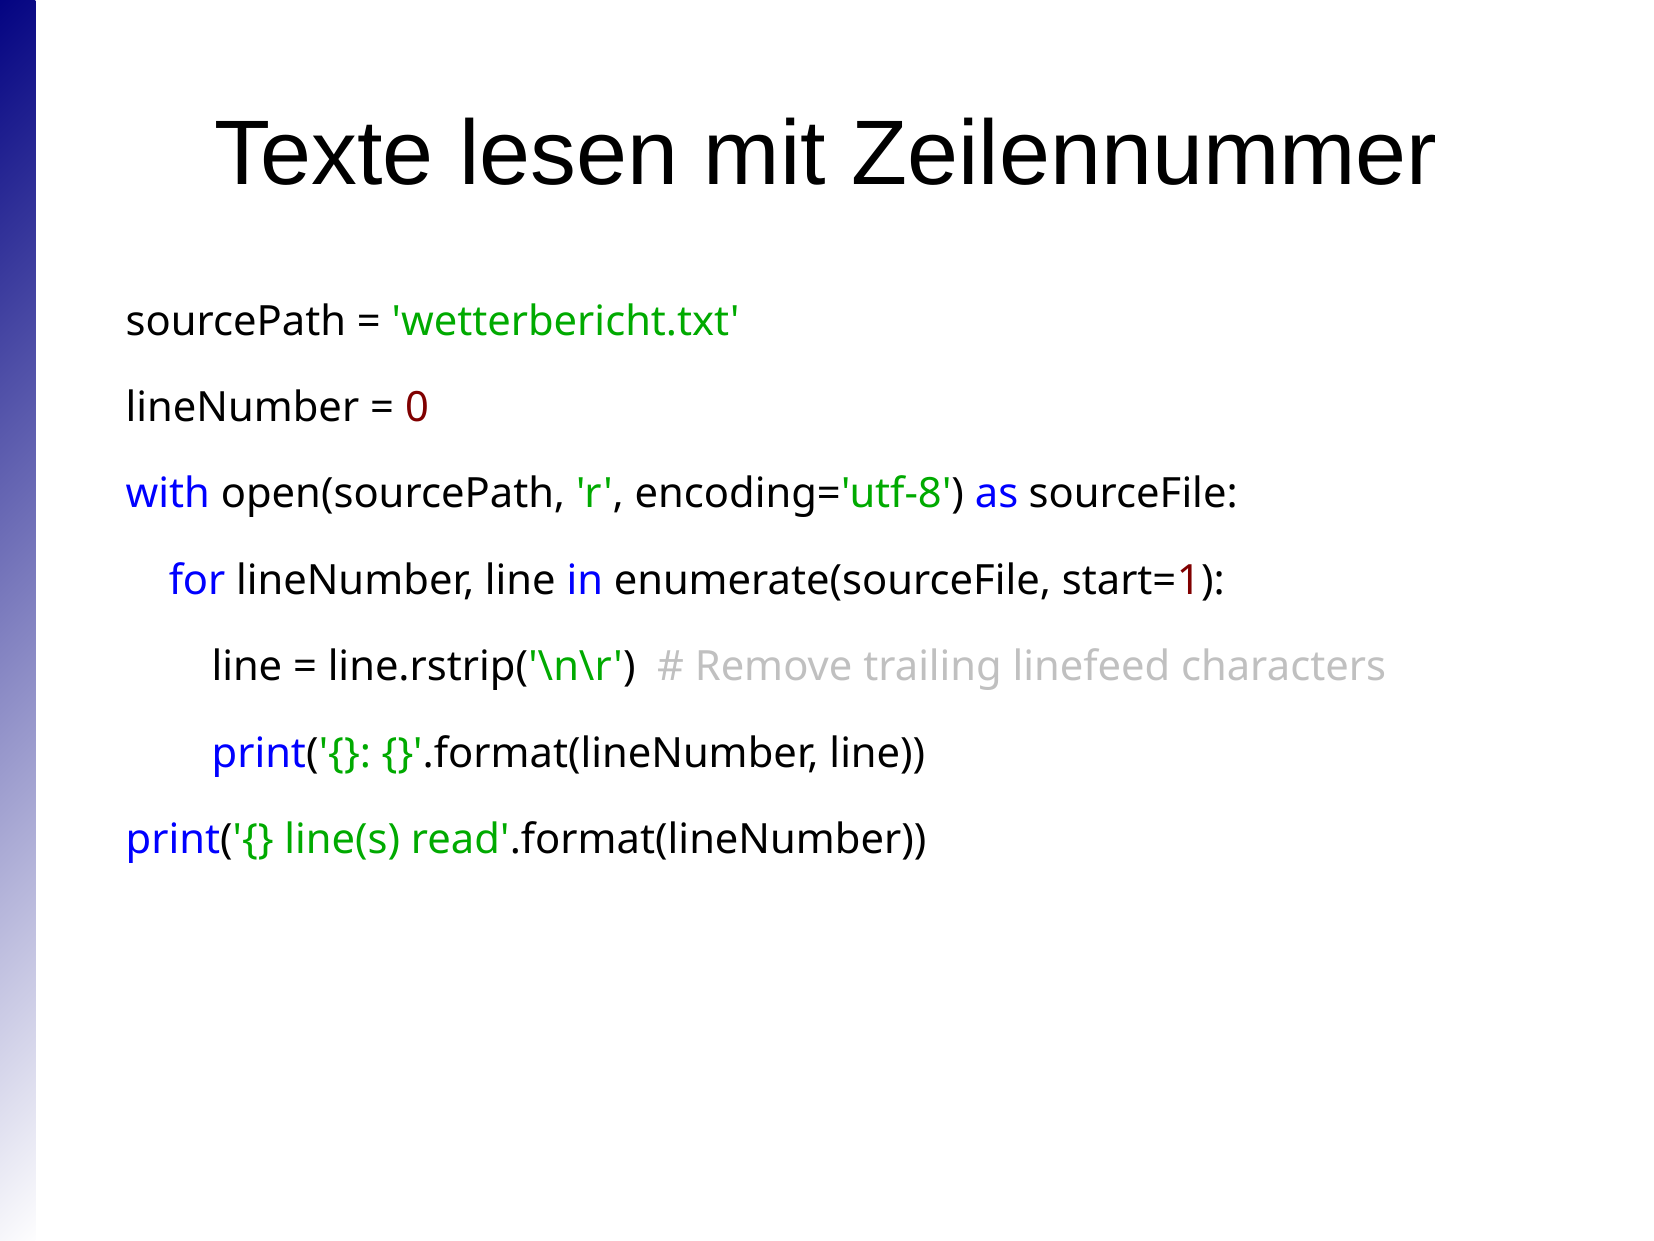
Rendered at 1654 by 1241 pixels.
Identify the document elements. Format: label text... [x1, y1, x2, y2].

title Texte lesen mit Zeilennummer [82, 49, 1571, 257]
list sourcePath = 'wetterbericht.txt' lineNumber = 0 with open(sourcePath, 'r', encoding='utf-8') as sourceFile: for lineNumber, line in enumerate(sourceFile, start=1): line = line.rstrip('\n\r') # Remove trailing linefeed characters print('{}: {}'.format(lineNumber, line)) print('{} line(s) read'.format(lineNumber)) [82, 290, 1571, 1109]
